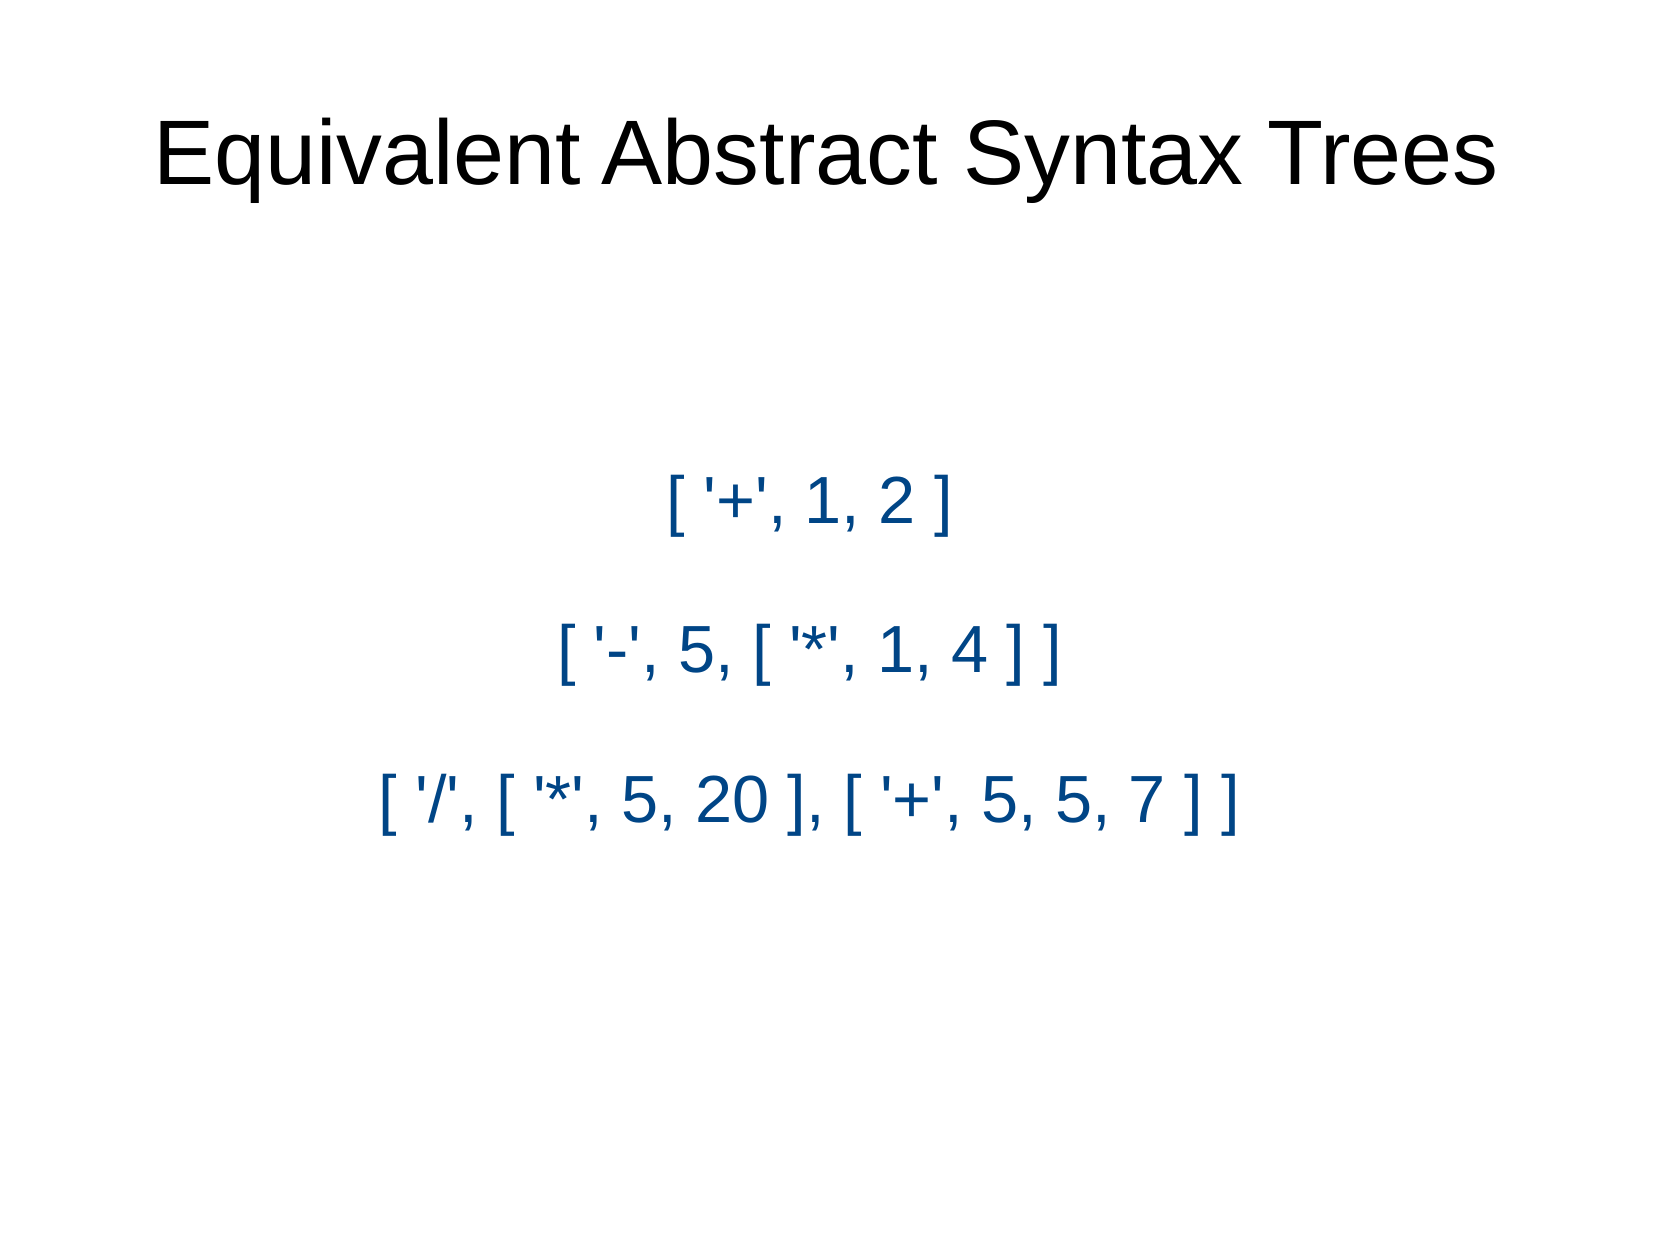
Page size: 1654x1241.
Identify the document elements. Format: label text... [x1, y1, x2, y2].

subtitle [ '+', 1, 2 ] [ '-', 5, [ '*', 1, 4 ] ] [ '/', [ '*', 5, 20 ], [ '+', 5, 5, 7 ] ] [82, 290, 1538, 1010]
title Equivalent Abstract Syntax Trees [82, 49, 1571, 257]
